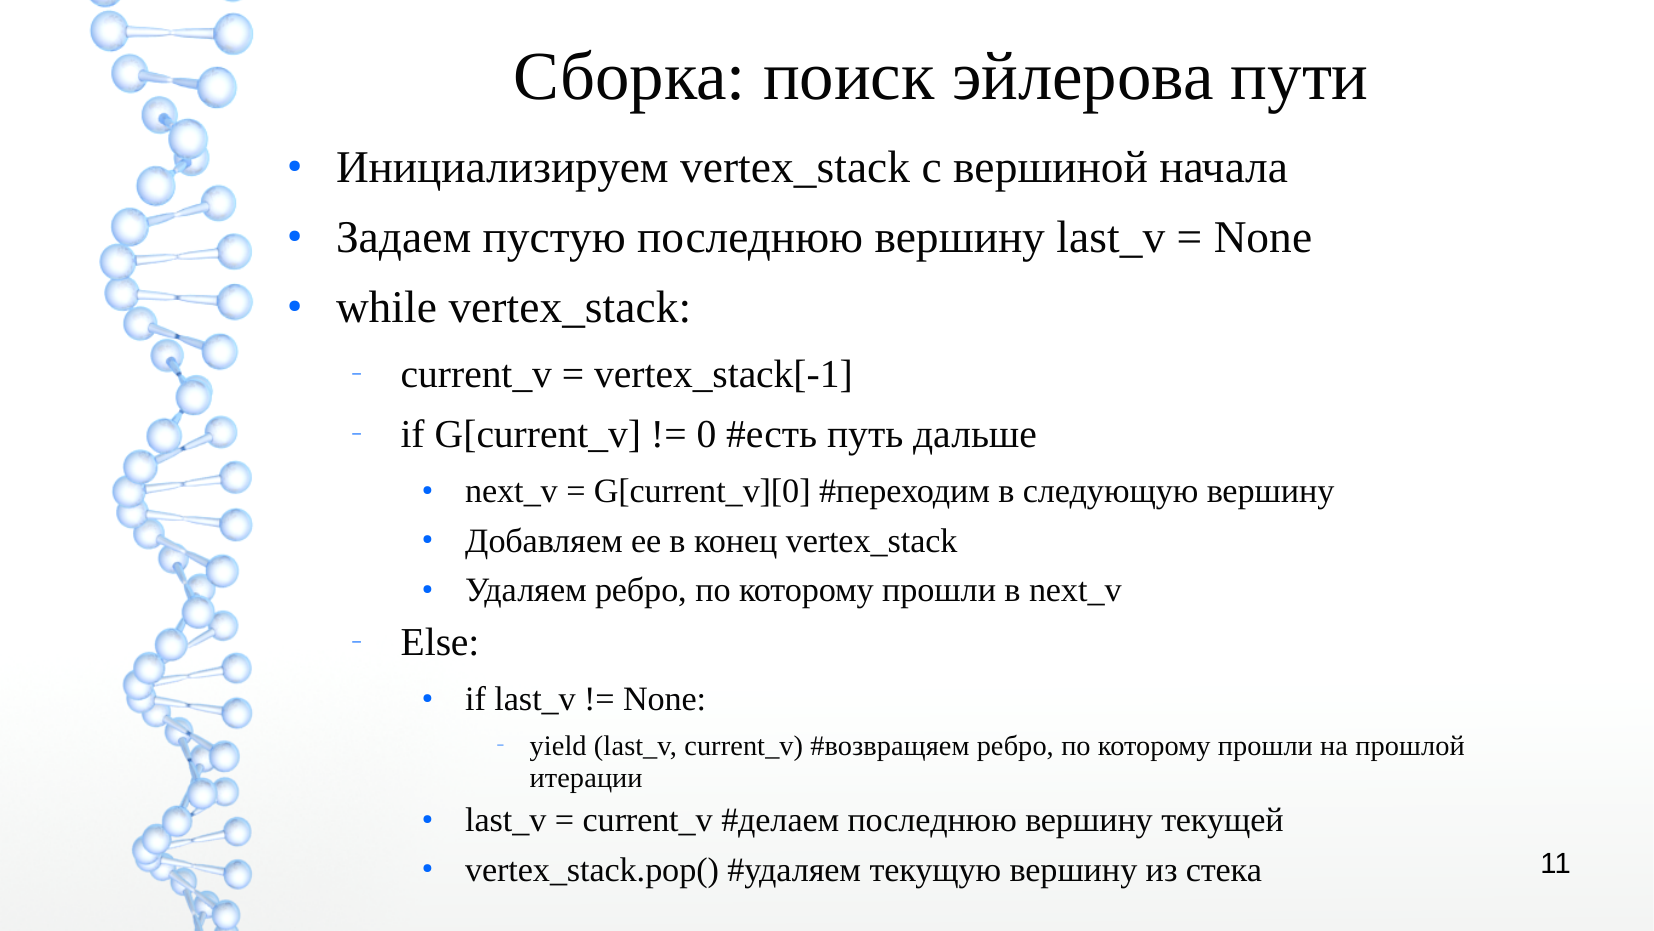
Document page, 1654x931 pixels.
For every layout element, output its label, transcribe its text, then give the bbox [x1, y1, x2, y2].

picture [0, 0, 1654, 931]
title Сборка: поиск эйлерова пути [277, 0, 1607, 154]
list Инициализируем vertex_stack с вершиной начала Задаем пустую последнюю вершину last_v = None while vertex_stack: current_v = vertex_stack[-1] if G[current_v] != 0 #есть путь дальше next_v = G[current_v][0] #переходим в следующую вершину Добавляем ее в конец vertex_stack Удаляем ребро, по которому прошли в next_v Else: if last_v != None: yield (last_v, current_v) #возвращяем ребро, по которому прошли на прошлой итерации last_v = current_v #делаем последнюю вершину текущей vertex_stack.pop() #удаляем текущую вершину из стека [271, 141, 1536, 898]
